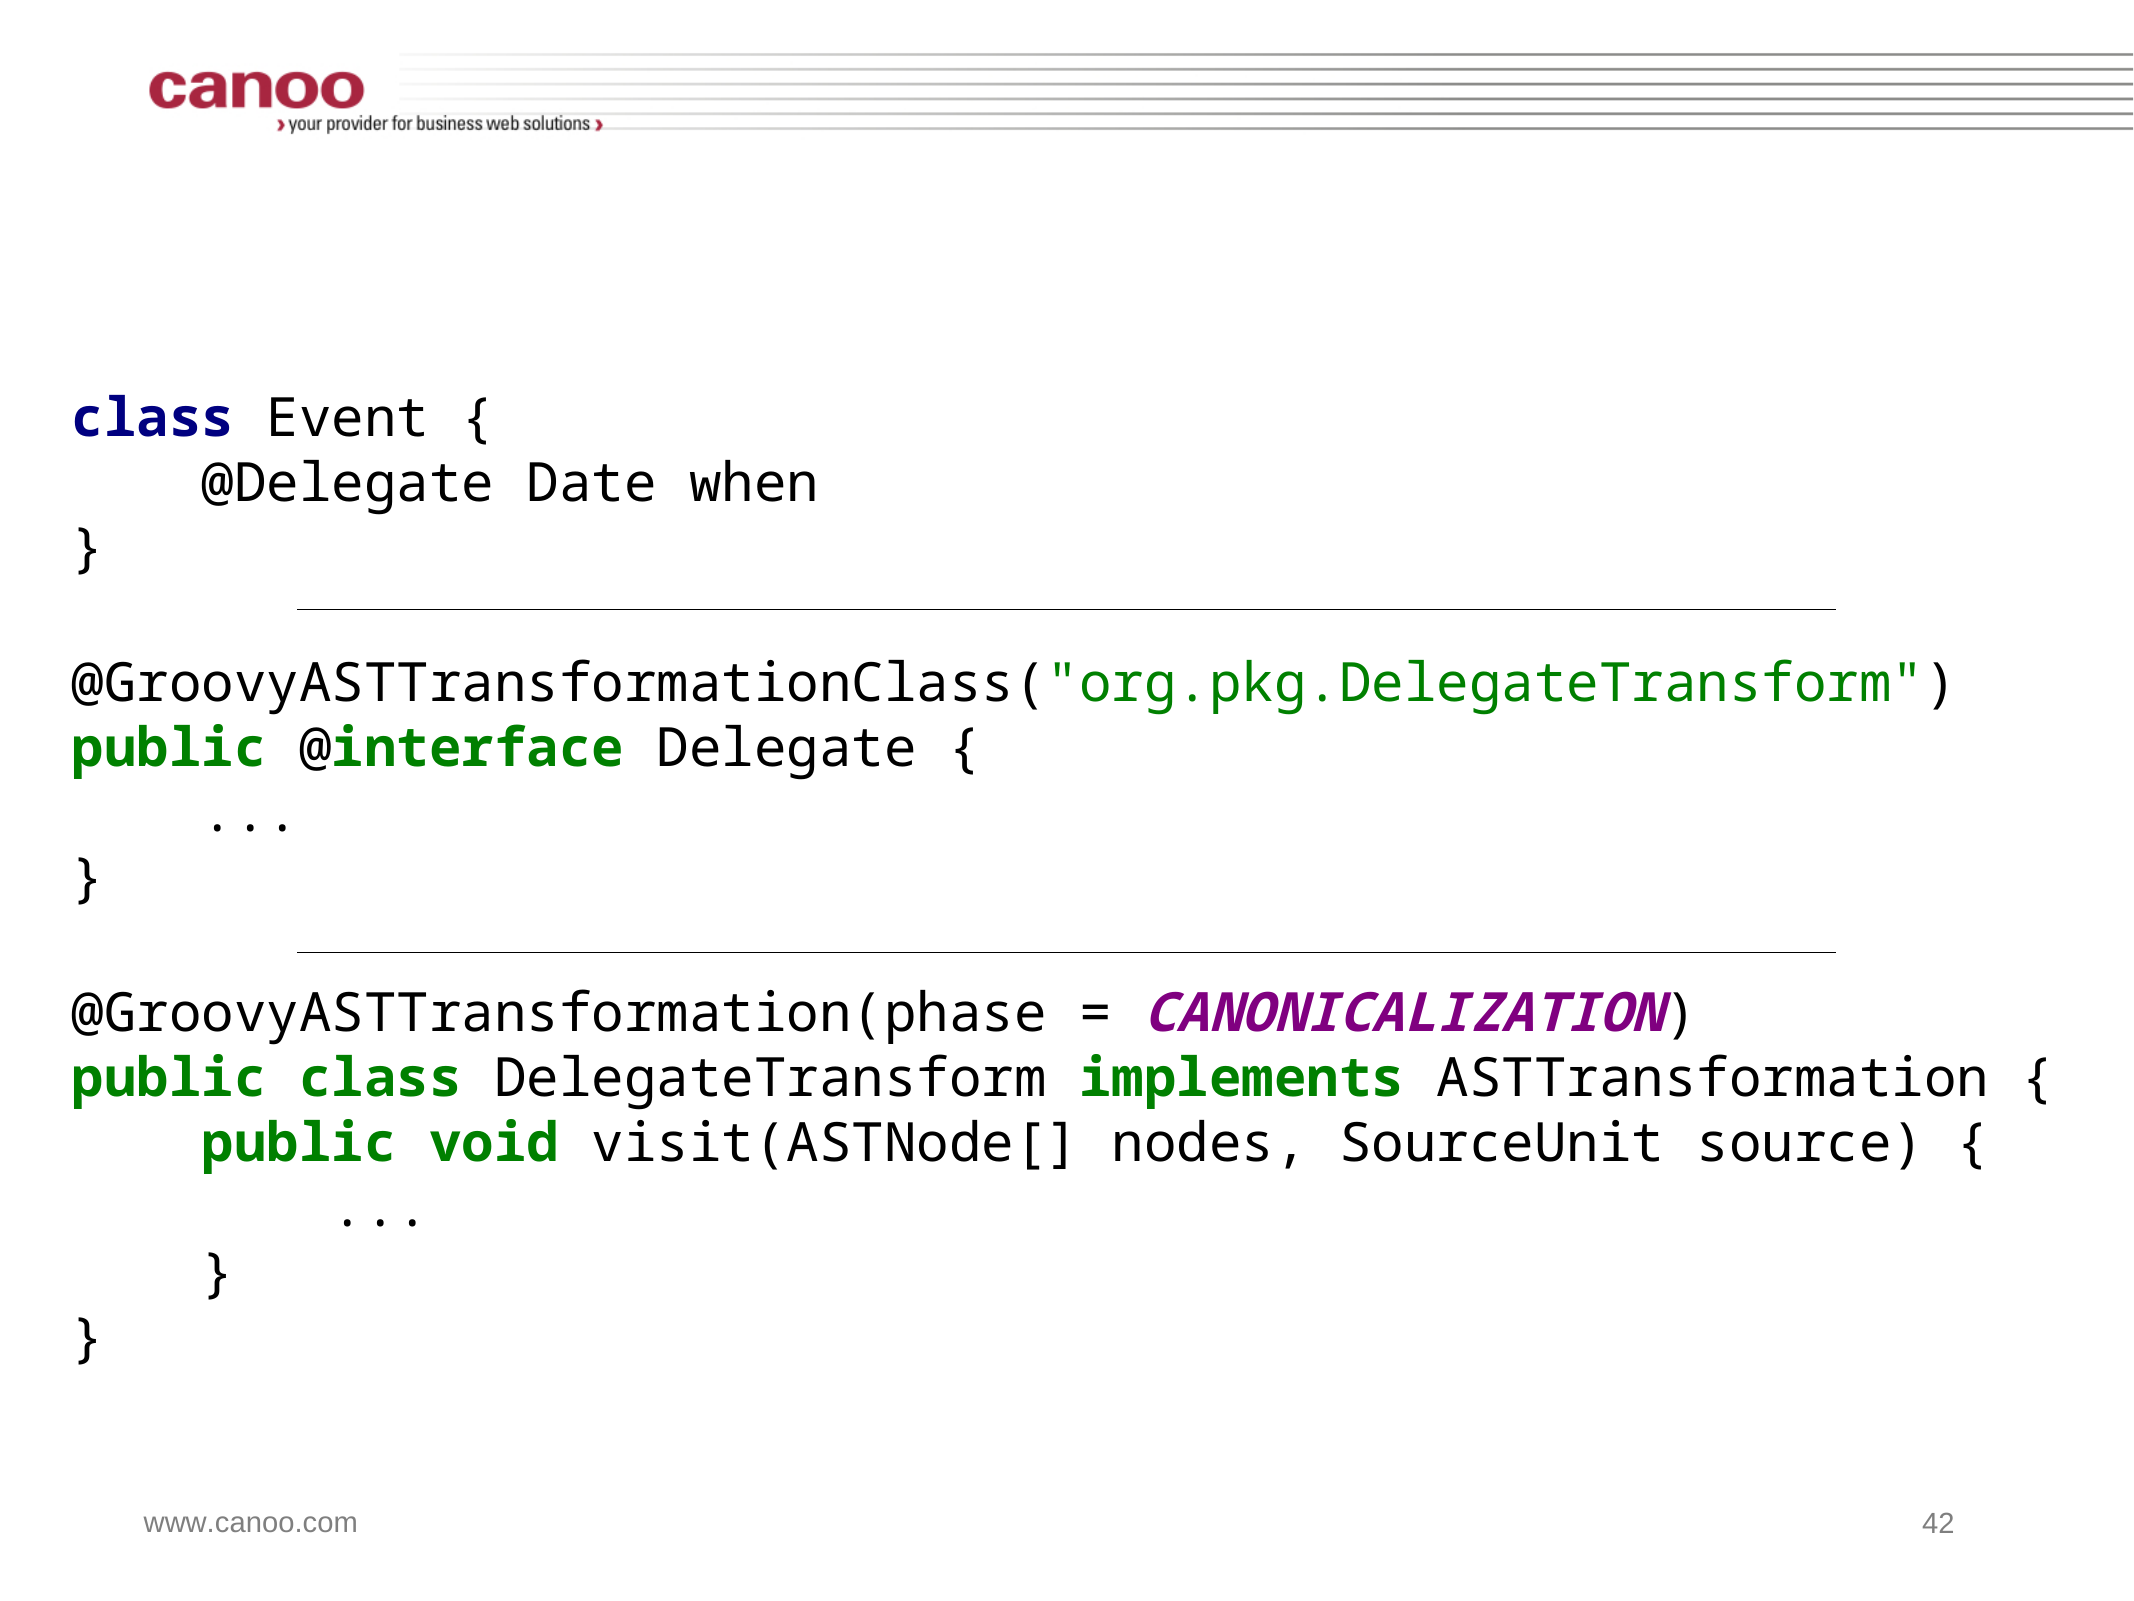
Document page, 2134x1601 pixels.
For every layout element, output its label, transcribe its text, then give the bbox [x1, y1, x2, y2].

picture [0, 21, 2134, 188]
text_box class Event { @Delegate Date when } @GroovyASTTransformationClass("org.pkg.DelegateTransform") public @interface Delegate { ... } @GroovyASTTransformation(phase = CANONICALIZATION) public class DelegateTransform implements ASTTransformation { public void visit(ASTNode[] nodes, SourceUnit source) { ... } } [57, 375, 2100, 1478]
text_box <number> [1912, 1496, 1965, 1547]
